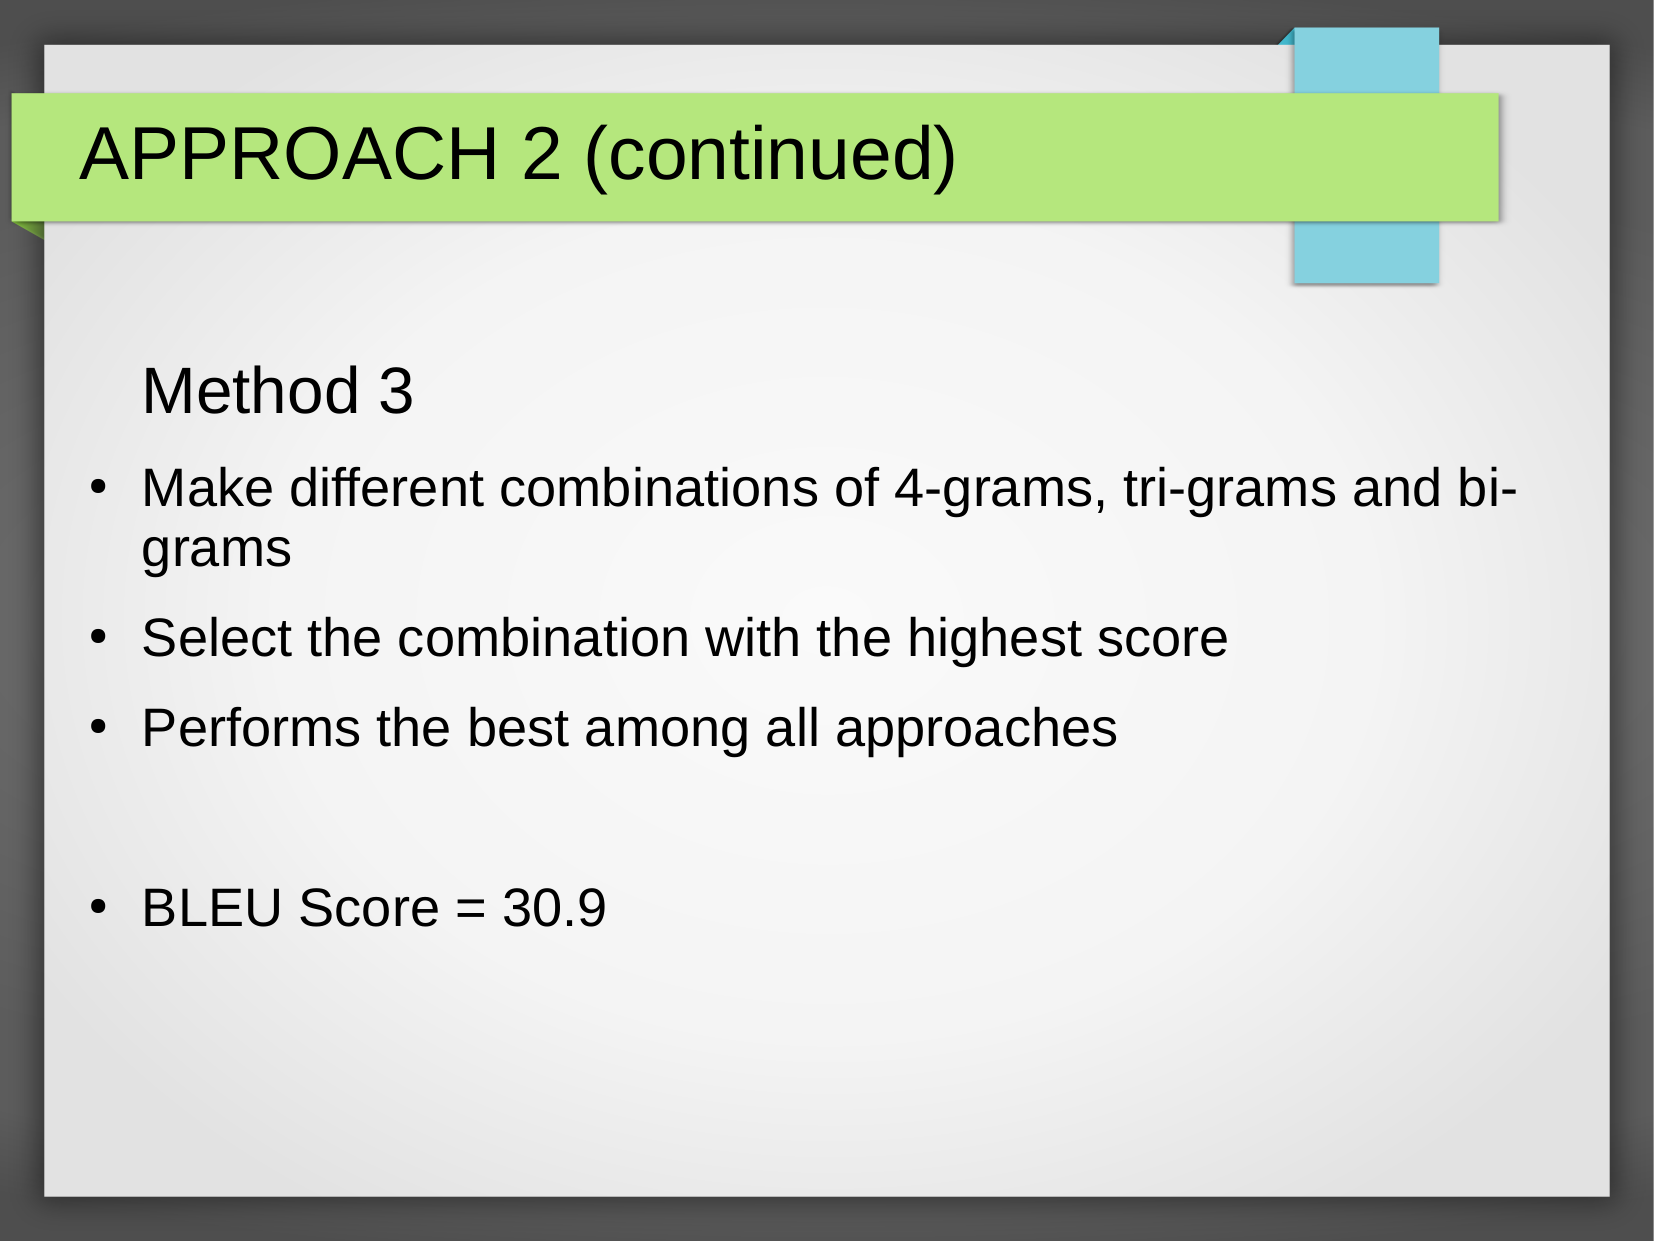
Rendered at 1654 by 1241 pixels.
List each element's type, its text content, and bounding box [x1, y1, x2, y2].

list Method 3 Make different combinations of 4-grams, tri-grams and bi-grams Select the combination with the highest score Performs the best among all approaches BLEU Score = 30.9 [70, 354, 1560, 1074]
picture [0, 0, 1654, 1241]
title APPROACH 2 (continued) [59, 94, 1252, 213]
